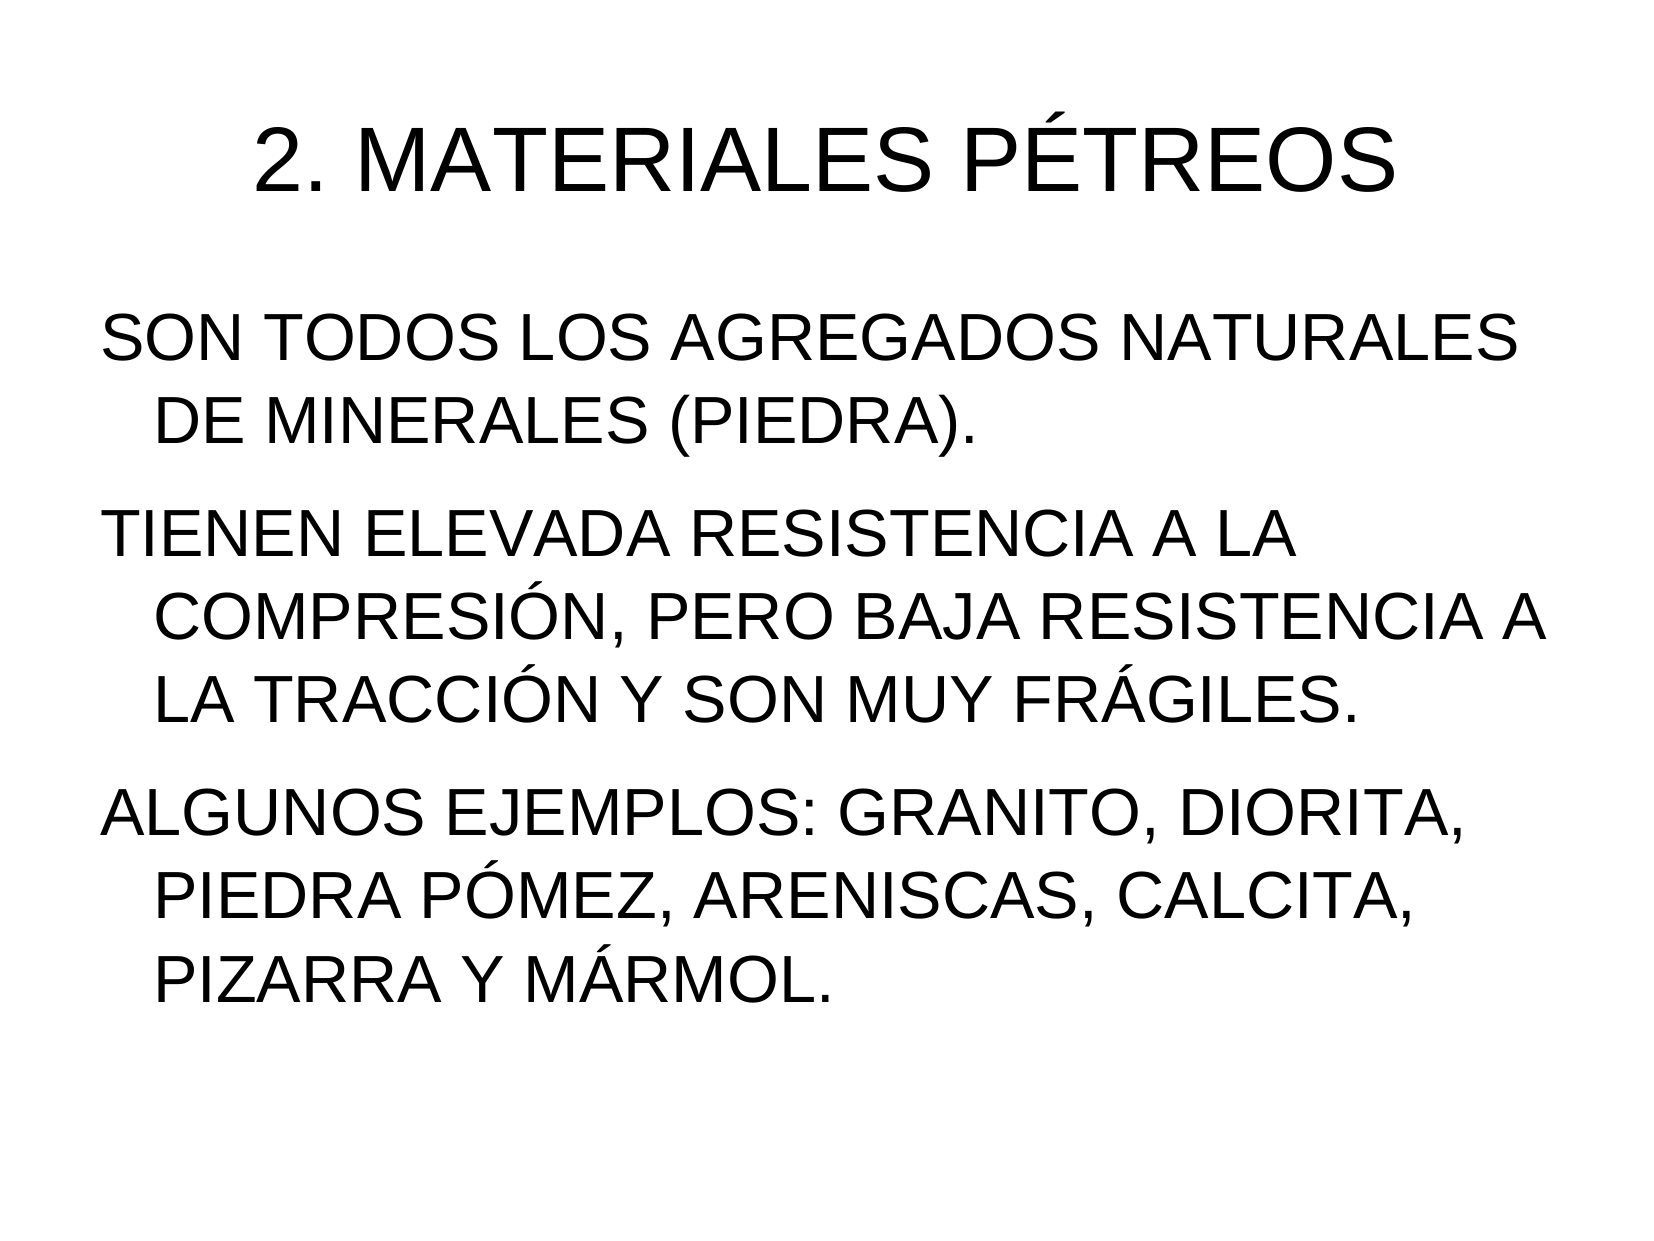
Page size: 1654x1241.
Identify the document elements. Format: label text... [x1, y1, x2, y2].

title 2. MATERIALES PÉTREOS [82, 56, 1571, 249]
list SON TODOS LOS AGREGADOS NATURALES DE MINERALES (PIEDRA). TIENEN ELEVADA RESISTENCIA A LA COMPRESIÓN, PERO BAJA RESISTENCIA A LA TRACCIÓN Y SON MUY FRÁGILES. ALGUNOS EJEMPLOS: GRANITO, DIORITA, PIEDRA PÓMEZ, ARENISCAS, CALCITA, PIZARRA Y MÁRMOL. [82, 290, 1571, 1109]
